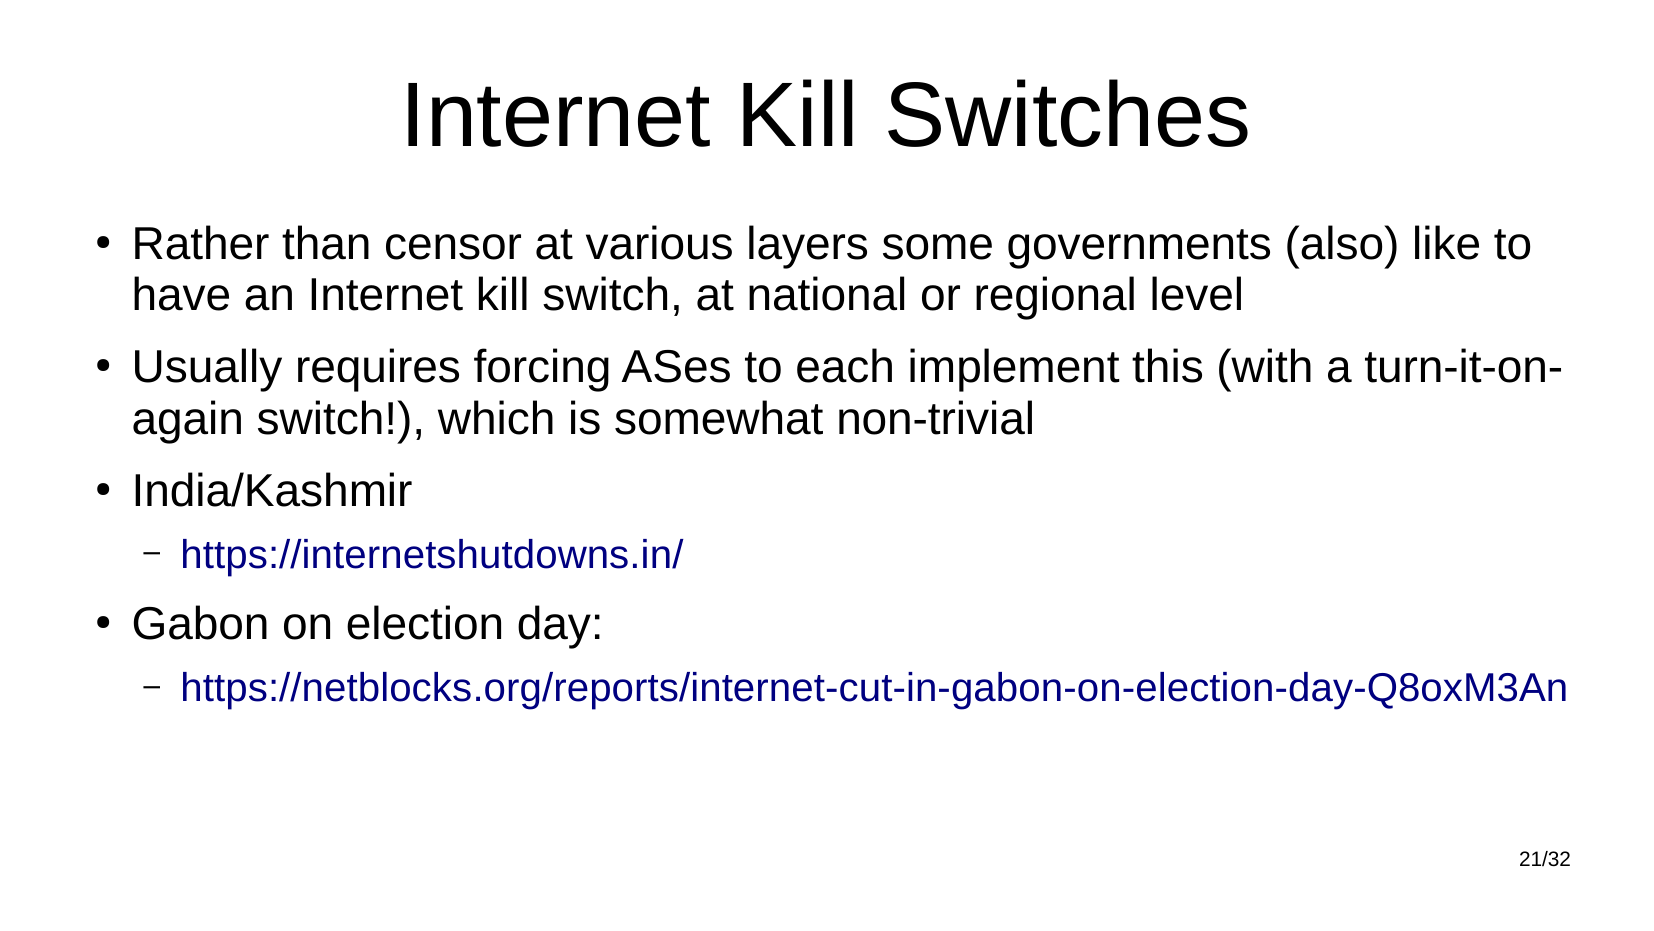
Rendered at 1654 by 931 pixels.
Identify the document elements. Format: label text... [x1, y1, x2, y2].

list Rather than censor at various layers some governments (also) like to have an Internet kill switch, at national or regional level Usually requires forcing ASes to each implement this (with a turn-it-on-again switch!), which is somewhat non-trivial India/Kashmir https://internetshutdowns.in/ Gabon on election day: https://netblocks.org/reports/internet-cut-in-gabon-on-election-day-Q8oxM3An [82, 217, 1571, 758]
title Internet Kill Switches [82, 37, 1571, 193]
